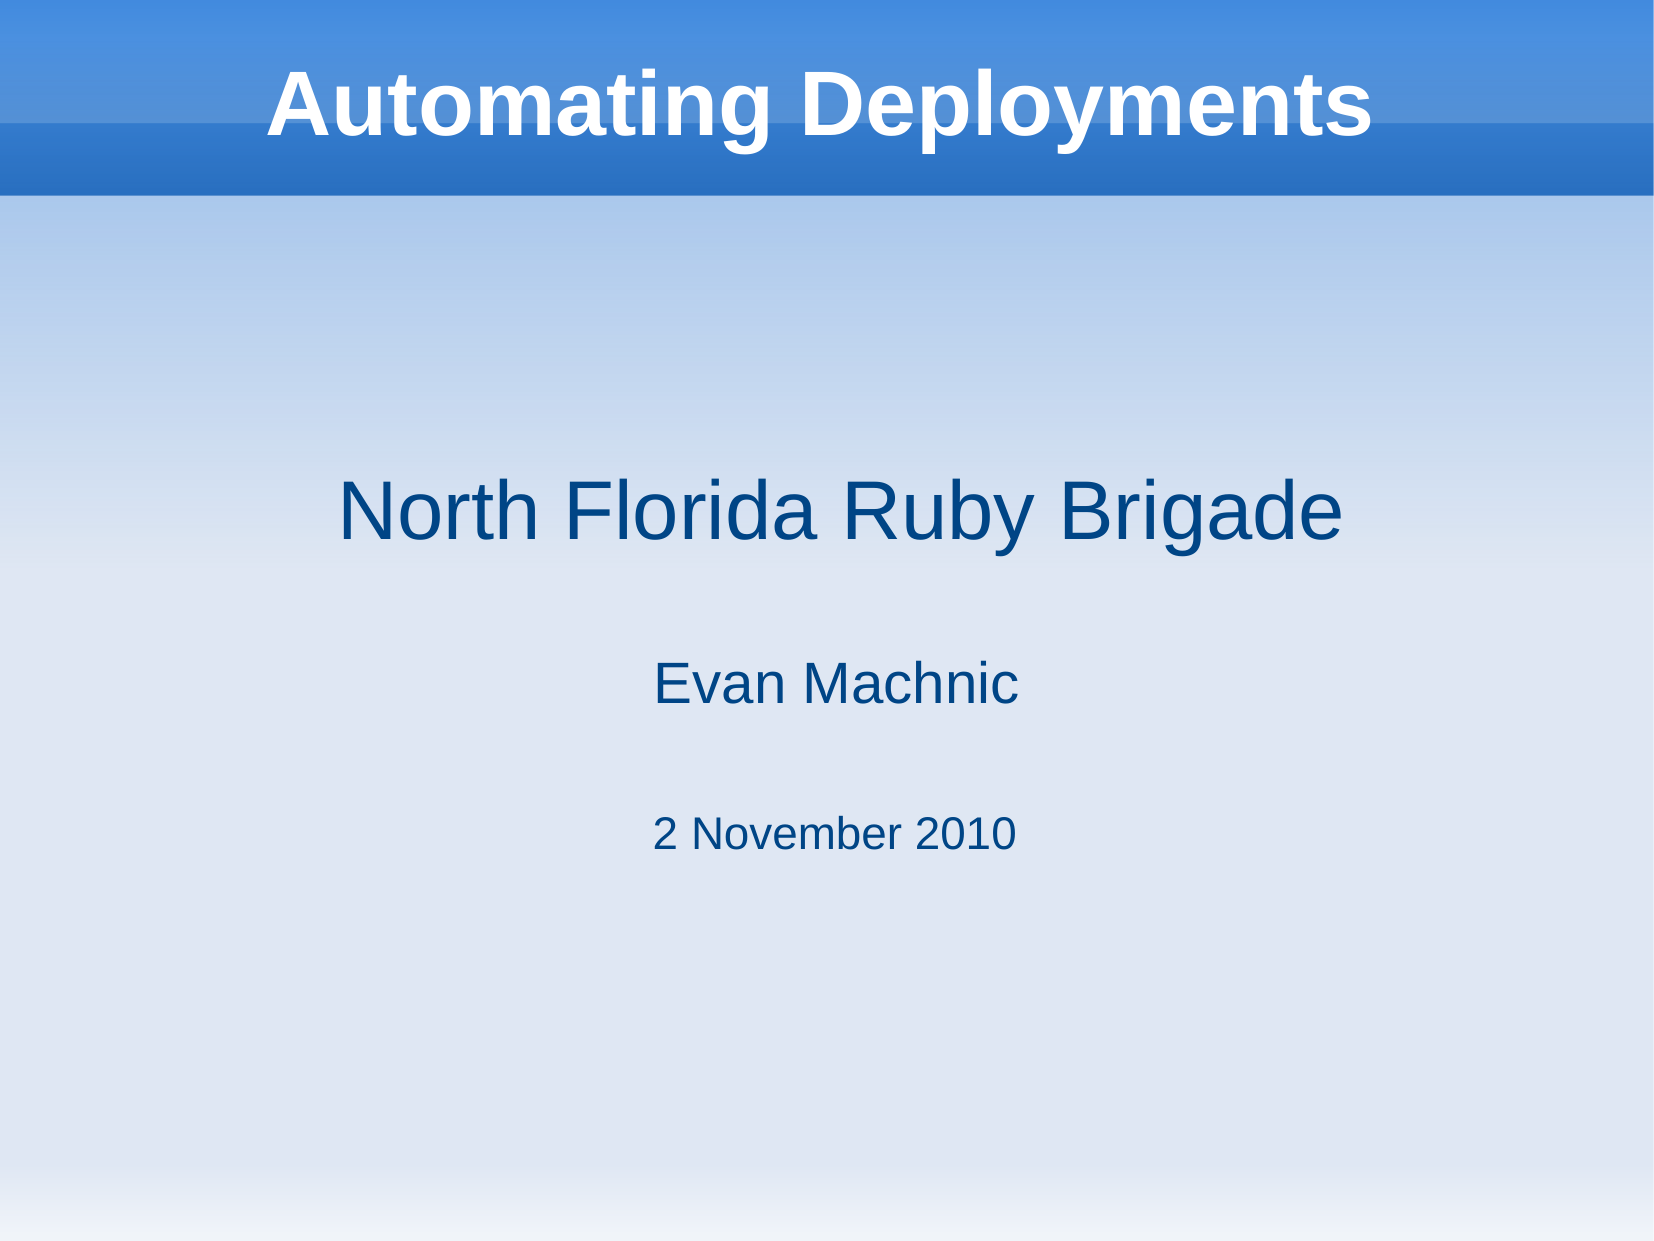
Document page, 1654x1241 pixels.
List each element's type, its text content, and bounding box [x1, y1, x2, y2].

title Automating Deployments [76, 0, 1565, 208]
picture [0, 0, 1654, 1241]
subtitle North Florida Ruby Brigade Evan Machnic 2 November 2010 [82, 290, 1571, 1109]
